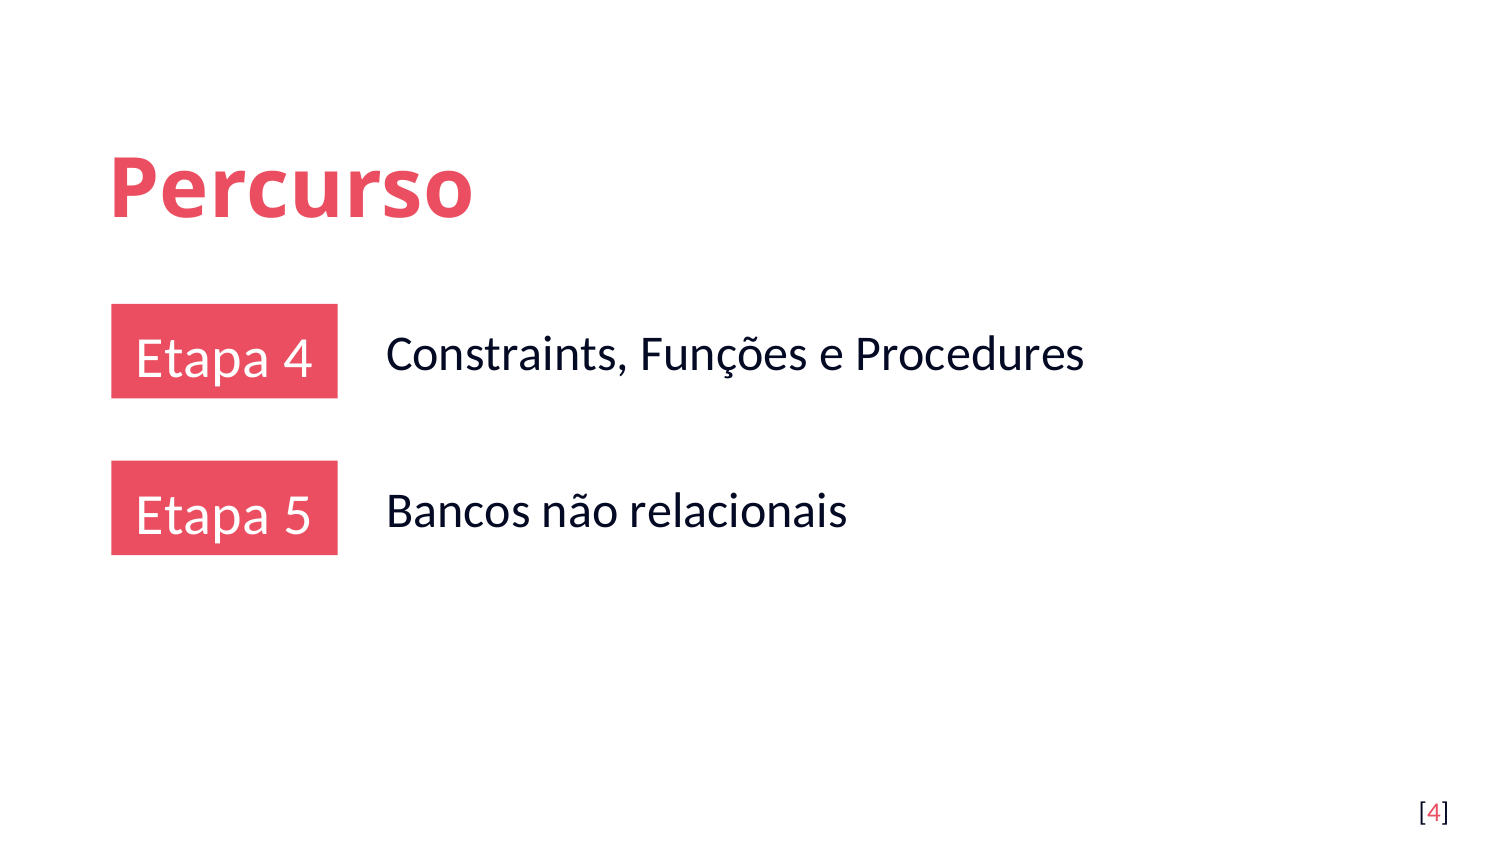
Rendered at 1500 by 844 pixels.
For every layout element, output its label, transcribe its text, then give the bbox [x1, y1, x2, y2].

text_box Constraints, Funções e Procedures [371, 313, 1466, 389]
text_box Etapa 5 [111, 460, 338, 556]
text_box Bancos não relacionais [371, 470, 1437, 546]
text_box Percurso [92, 104, 1309, 243]
slide_number [‹#›] [1403, 779, 1494, 844]
text_box Etapa 4 [111, 303, 338, 399]
